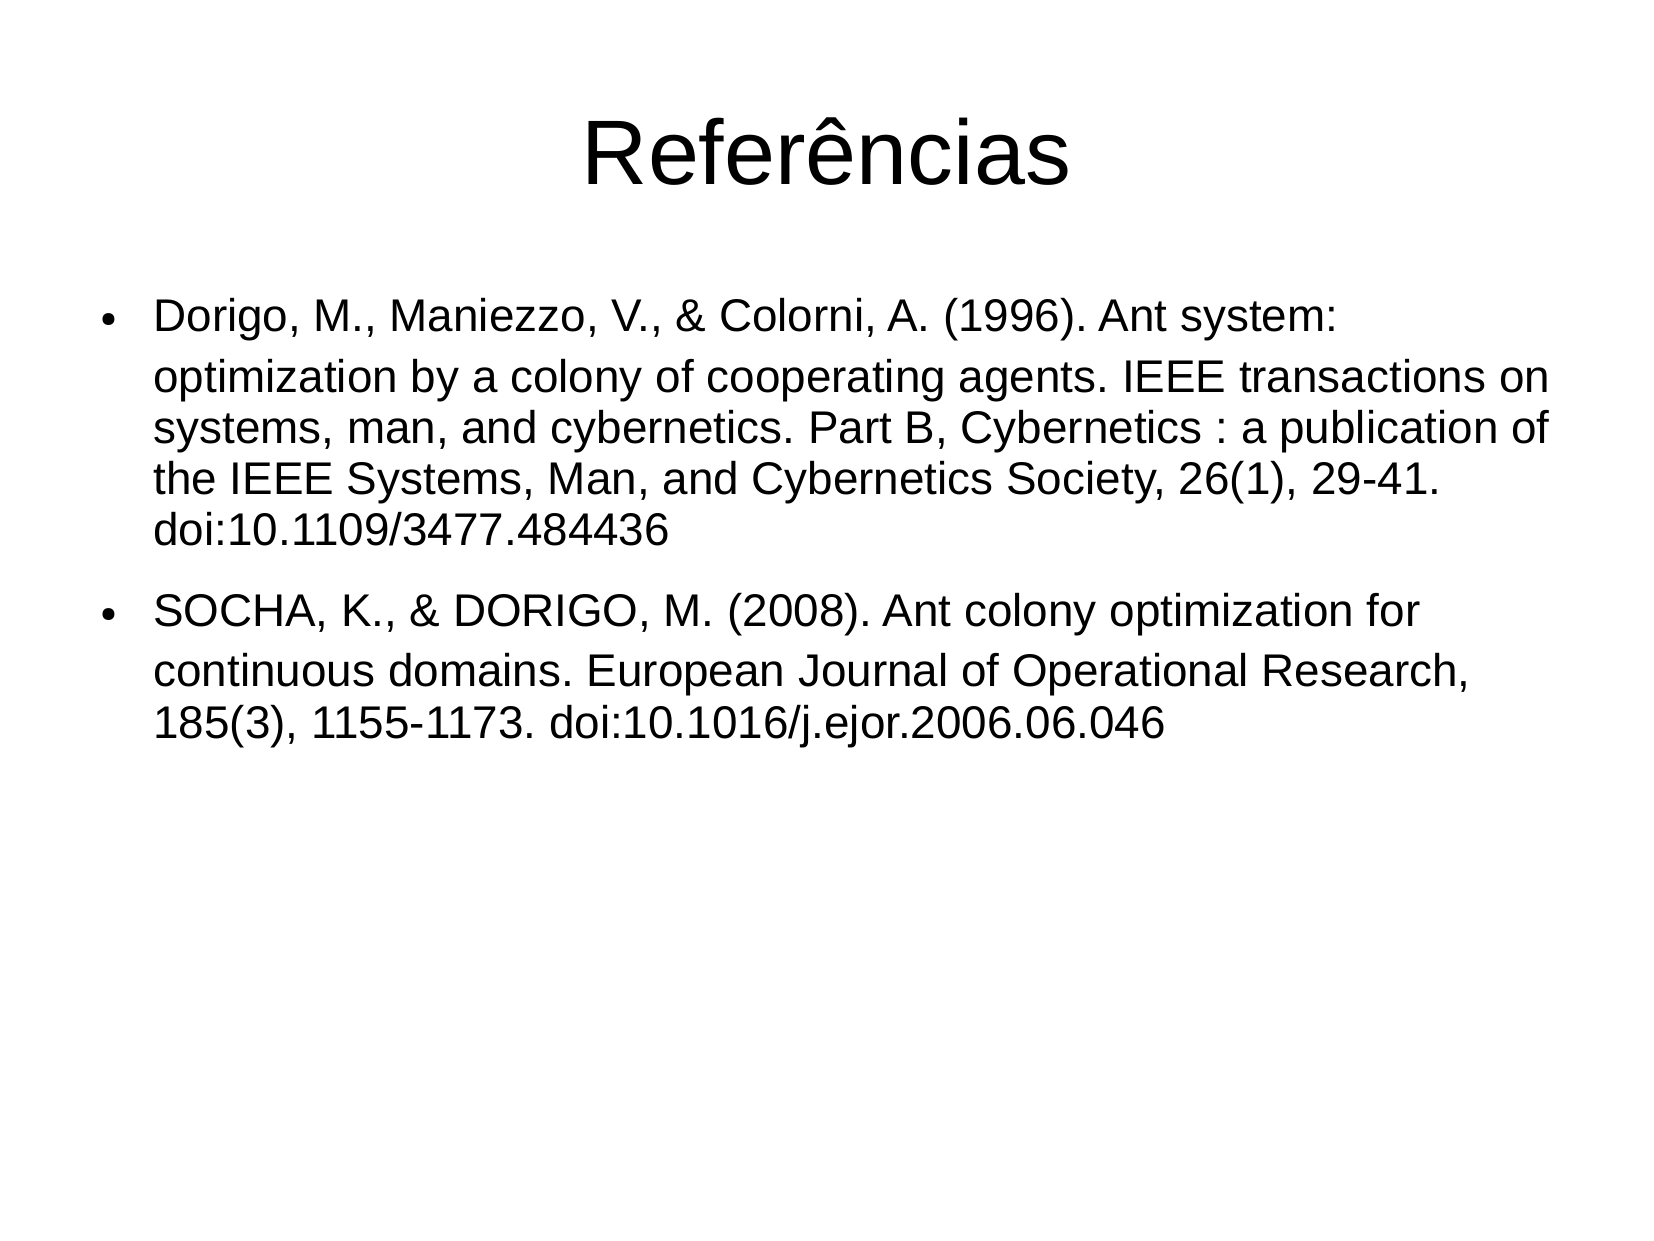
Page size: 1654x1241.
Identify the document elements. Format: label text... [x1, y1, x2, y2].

title Referências [82, 49, 1571, 257]
list ﻿Dorigo, M., Maniezzo, V., & Colorni, A. (1996). Ant system: optimization by a colony of cooperating agents. IEEE transactions on systems, man, and cybernetics. Part B, Cybernetics : a publication of the IEEE Systems, Man, and Cybernetics Society, 26(1), 29-41. doi:10.1109/3477.484436 ﻿SOCHA, K., & DORIGO, M. (2008). Ant colony optimization for continuous domains. European Journal of Operational Research, 185(3), 1155-1173. doi:10.1016/j.ejor.2006.06.046 [82, 290, 1571, 1109]
